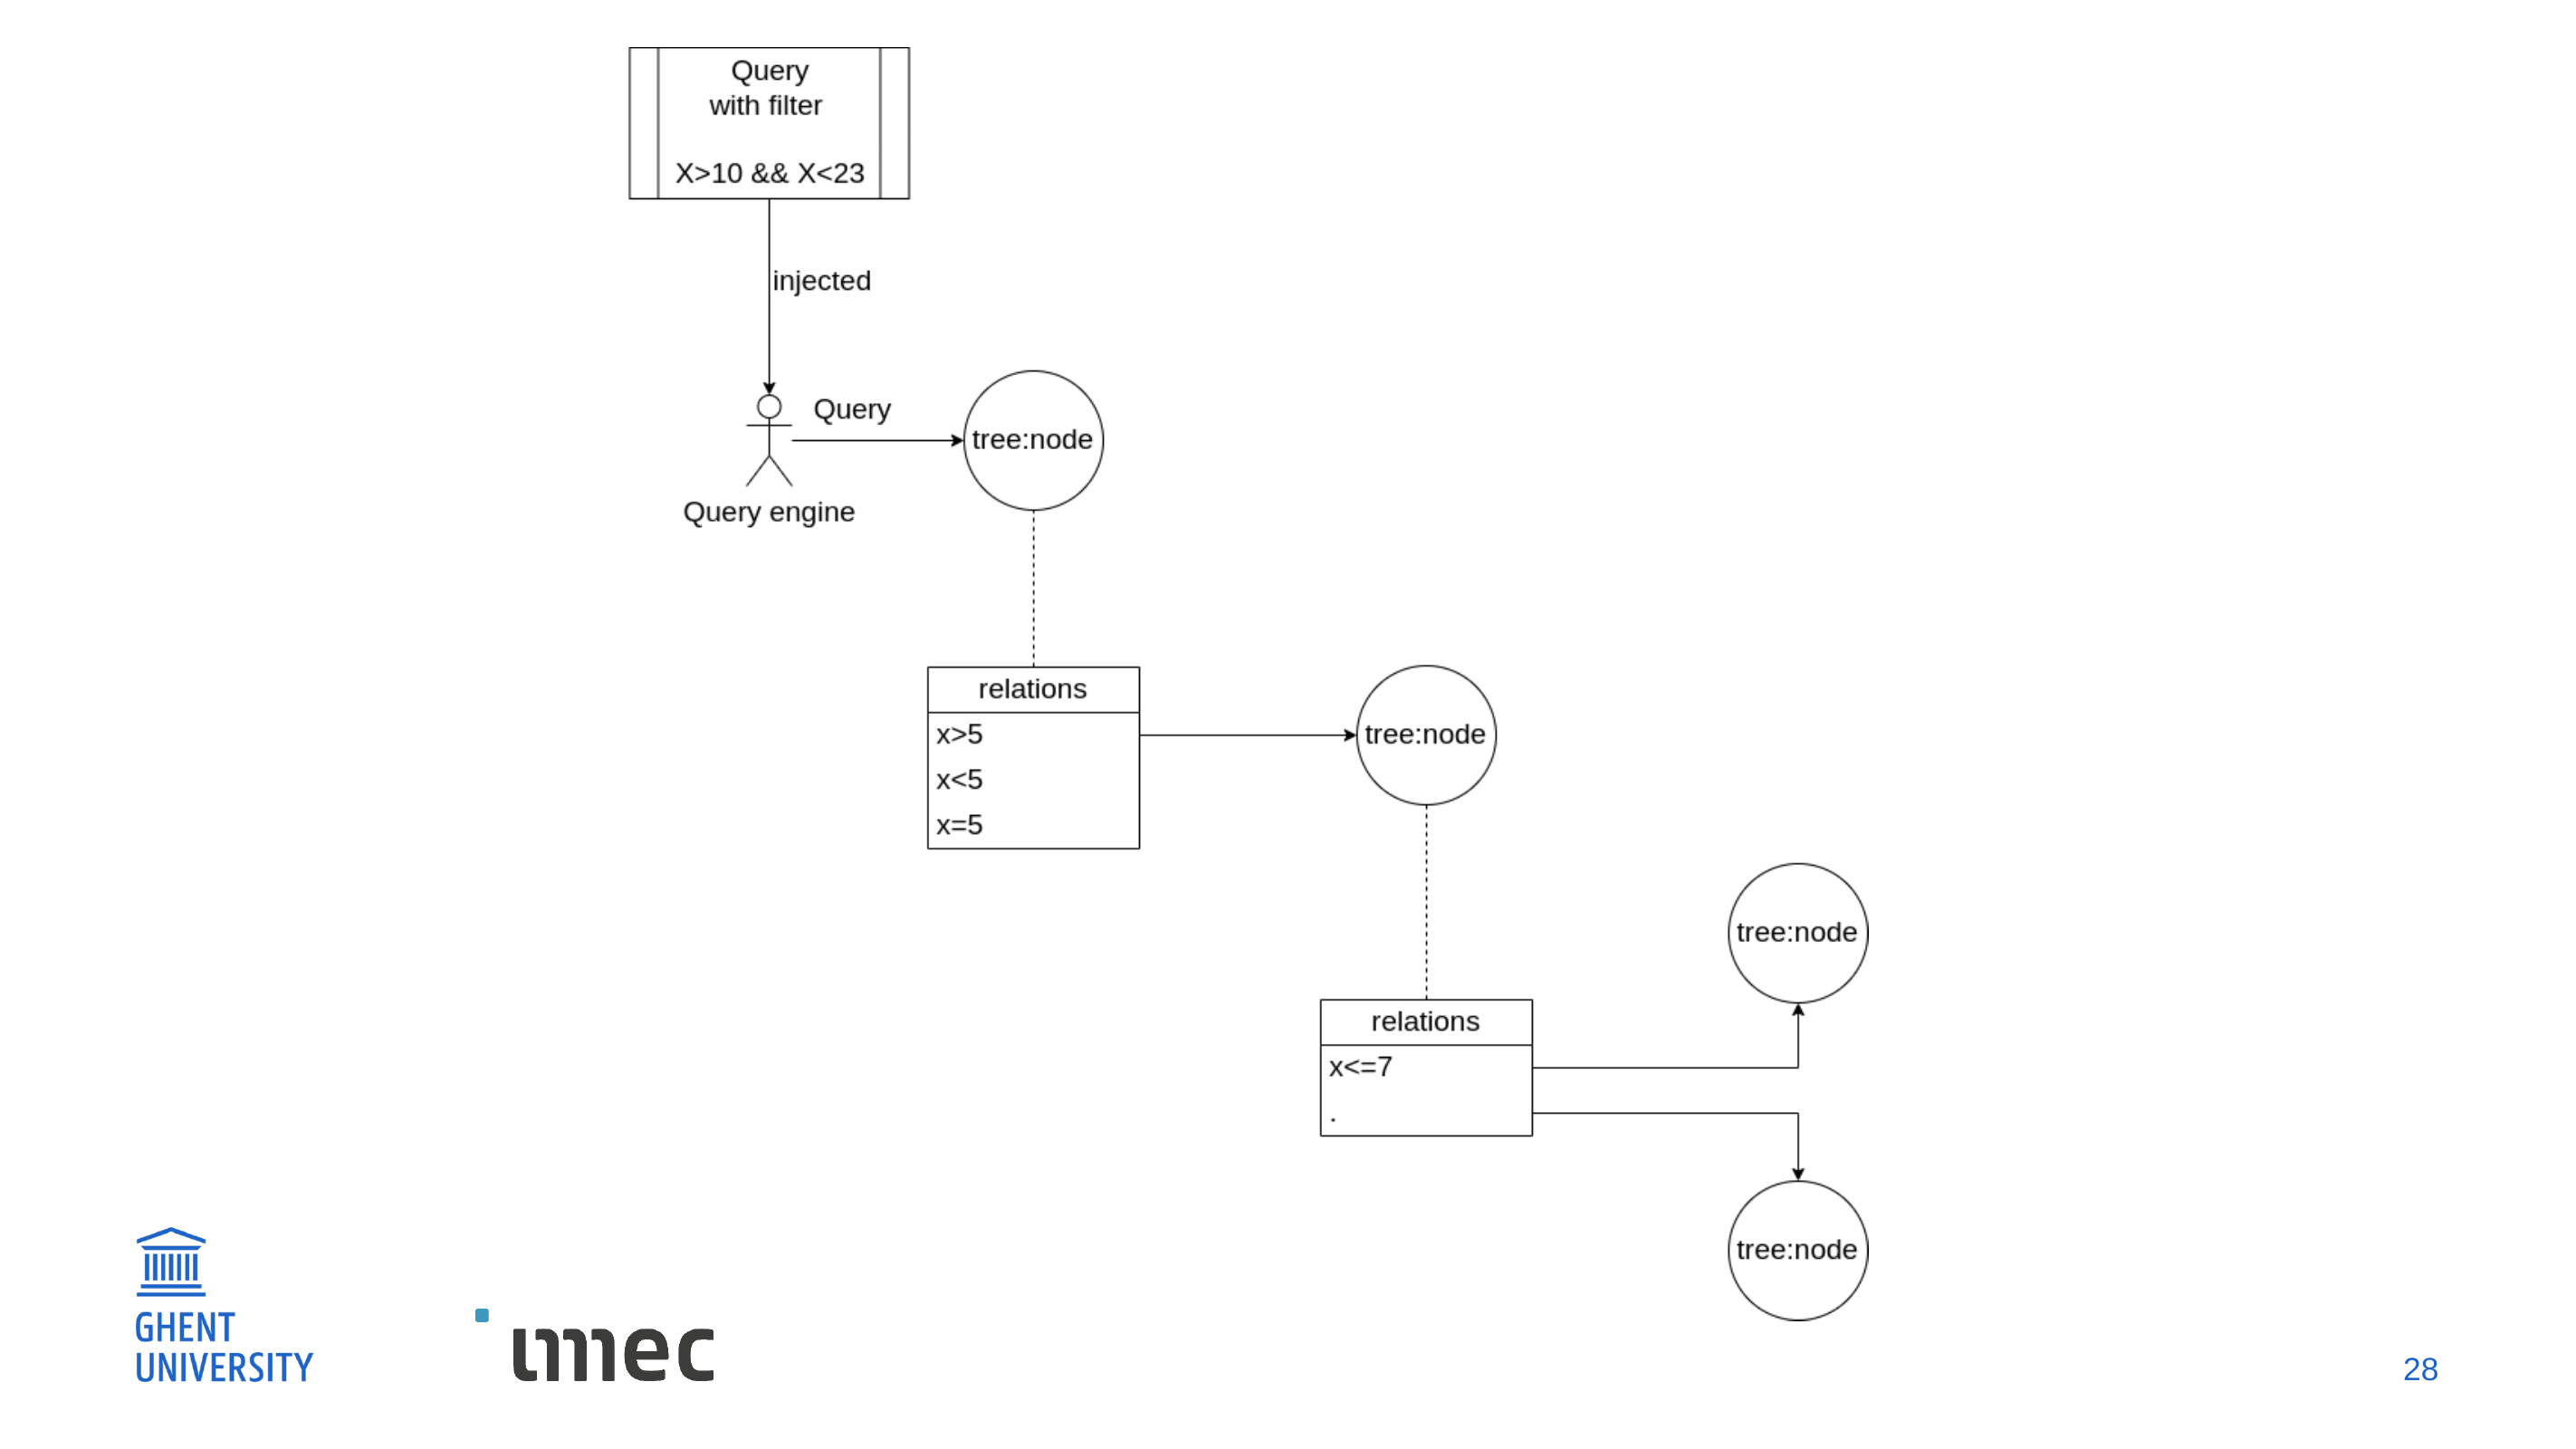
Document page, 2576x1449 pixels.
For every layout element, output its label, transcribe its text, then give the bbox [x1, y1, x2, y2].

picture [68, 1175, 411, 1449]
slide_number <number> [2315, 1329, 2453, 1407]
picture [475, 47, 1869, 1381]
